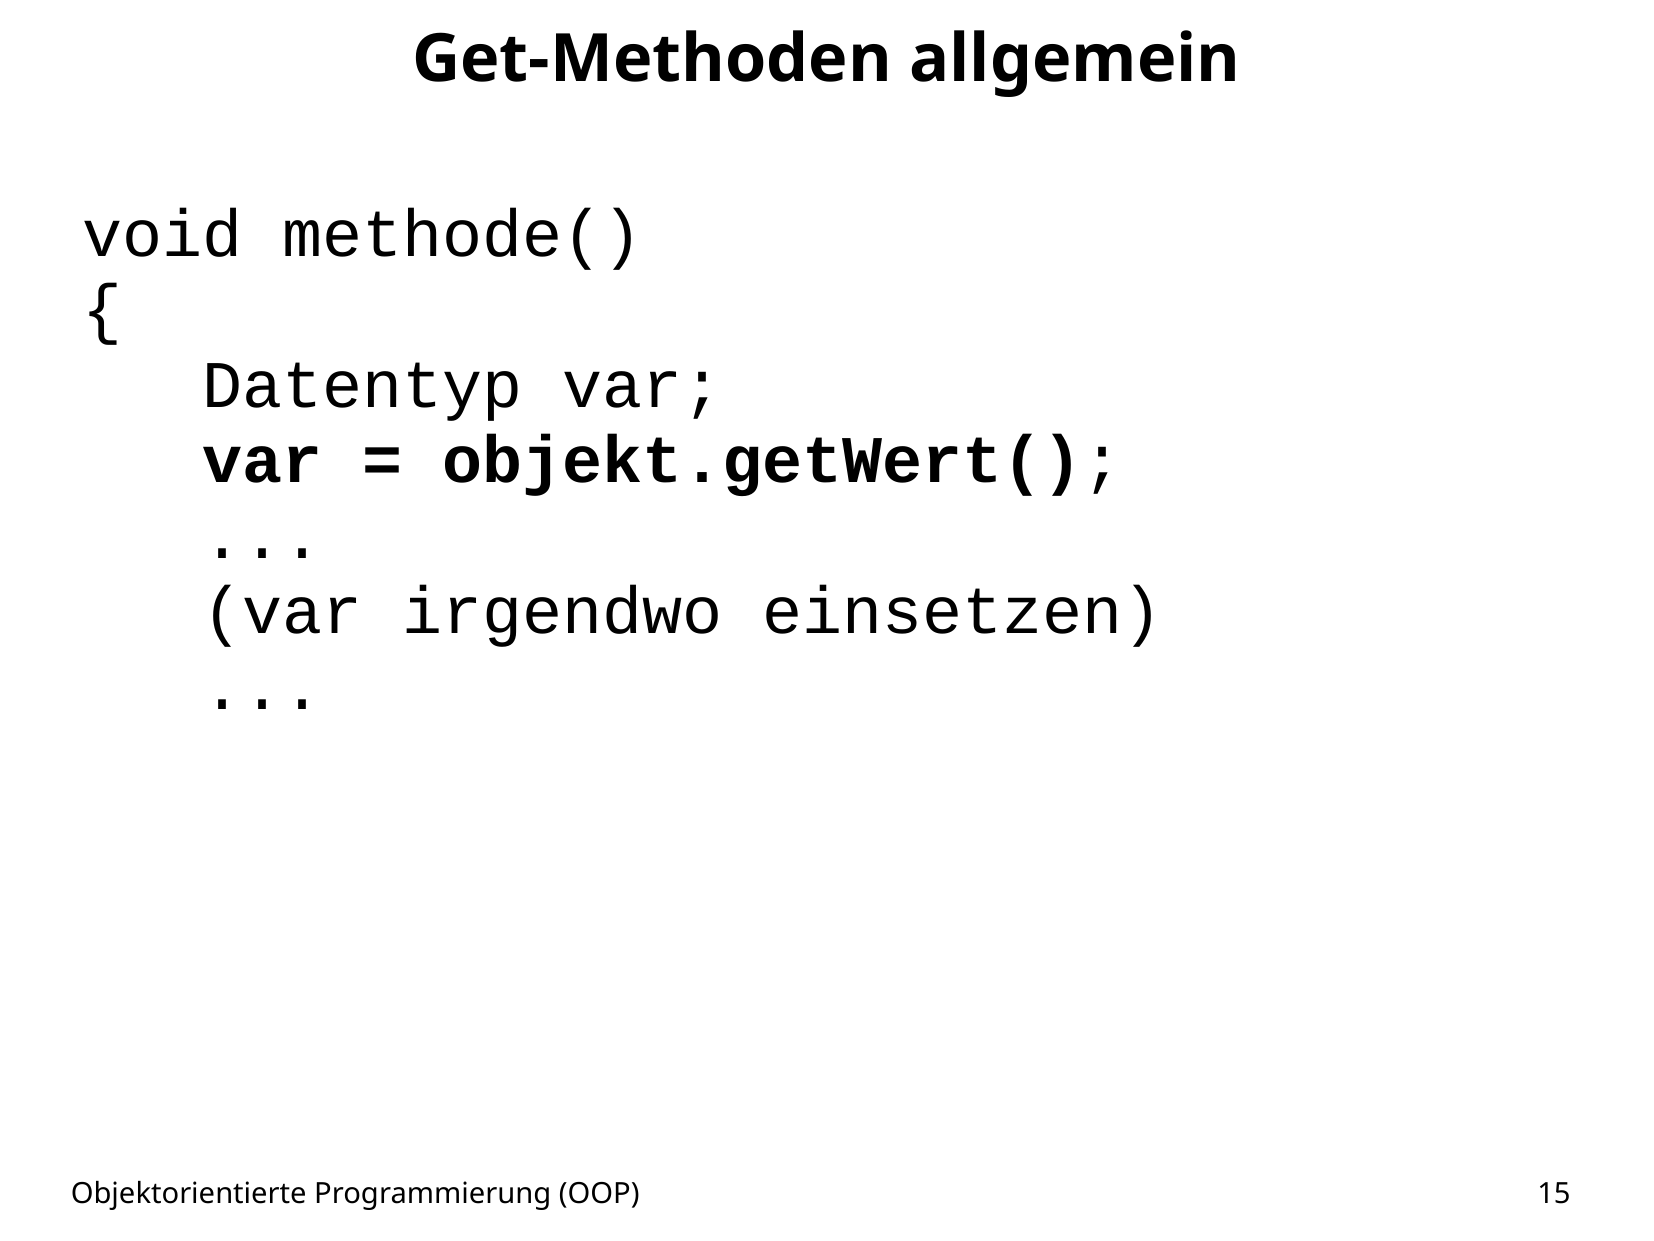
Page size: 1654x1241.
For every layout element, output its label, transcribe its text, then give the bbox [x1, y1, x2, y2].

list void methode() { Datentyp var; var = objekt.getWert(); ... (var irgendwo einsetzen) ... [82, 200, 1571, 768]
title Get-Methoden allgemein [0, 5, 1654, 107]
